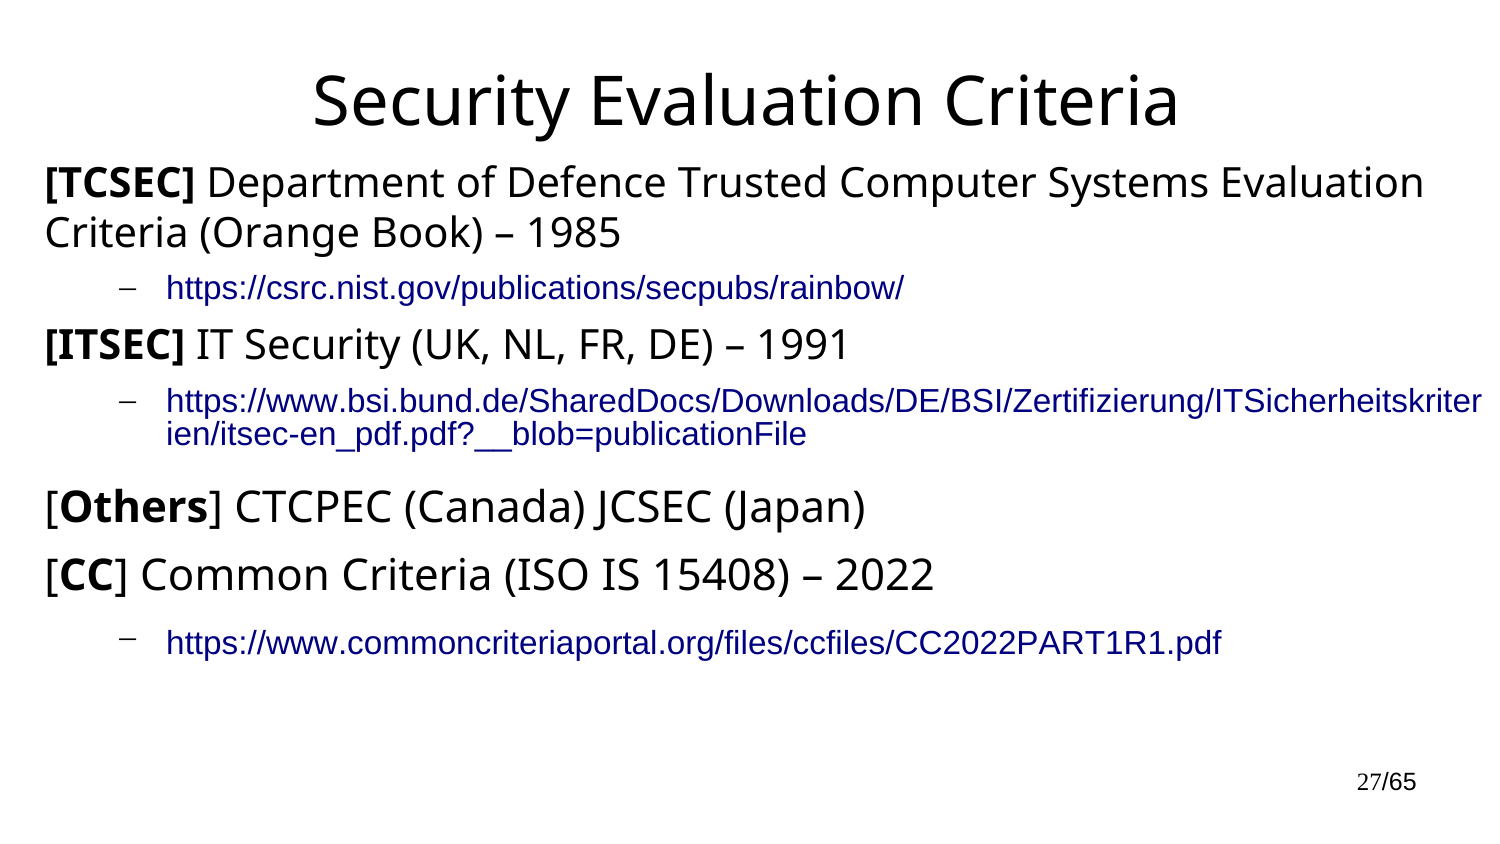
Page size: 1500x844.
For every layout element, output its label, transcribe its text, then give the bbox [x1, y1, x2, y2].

title Security Evaluation Criteria [77, 10, 1418, 147]
list [TCSEC] Department of Defence Trusted Computer Systems Evaluation Criteria (Orange Book) – 1985 https://csrc.nist.gov/publications/secpubs/rainbow/ [ITSEC] IT Security (UK, NL, FR, DE) – 1991 https://www.bsi.bund.de/SharedDocs/Downloads/DE/BSI/Zertifizierung/ITSicherheitskriterien/itsec-en_pdf.pdf?__blob=publicationFile [Others] CTCPEC (Canada) JCSEC (Japan)‏ [CC] Common Criteria (ISO IS 15408) – 2022 https://www.commoncriteriaportal.org/files/ccfiles/CC2022PART1R1.pdf [29, 147, 1500, 798]
